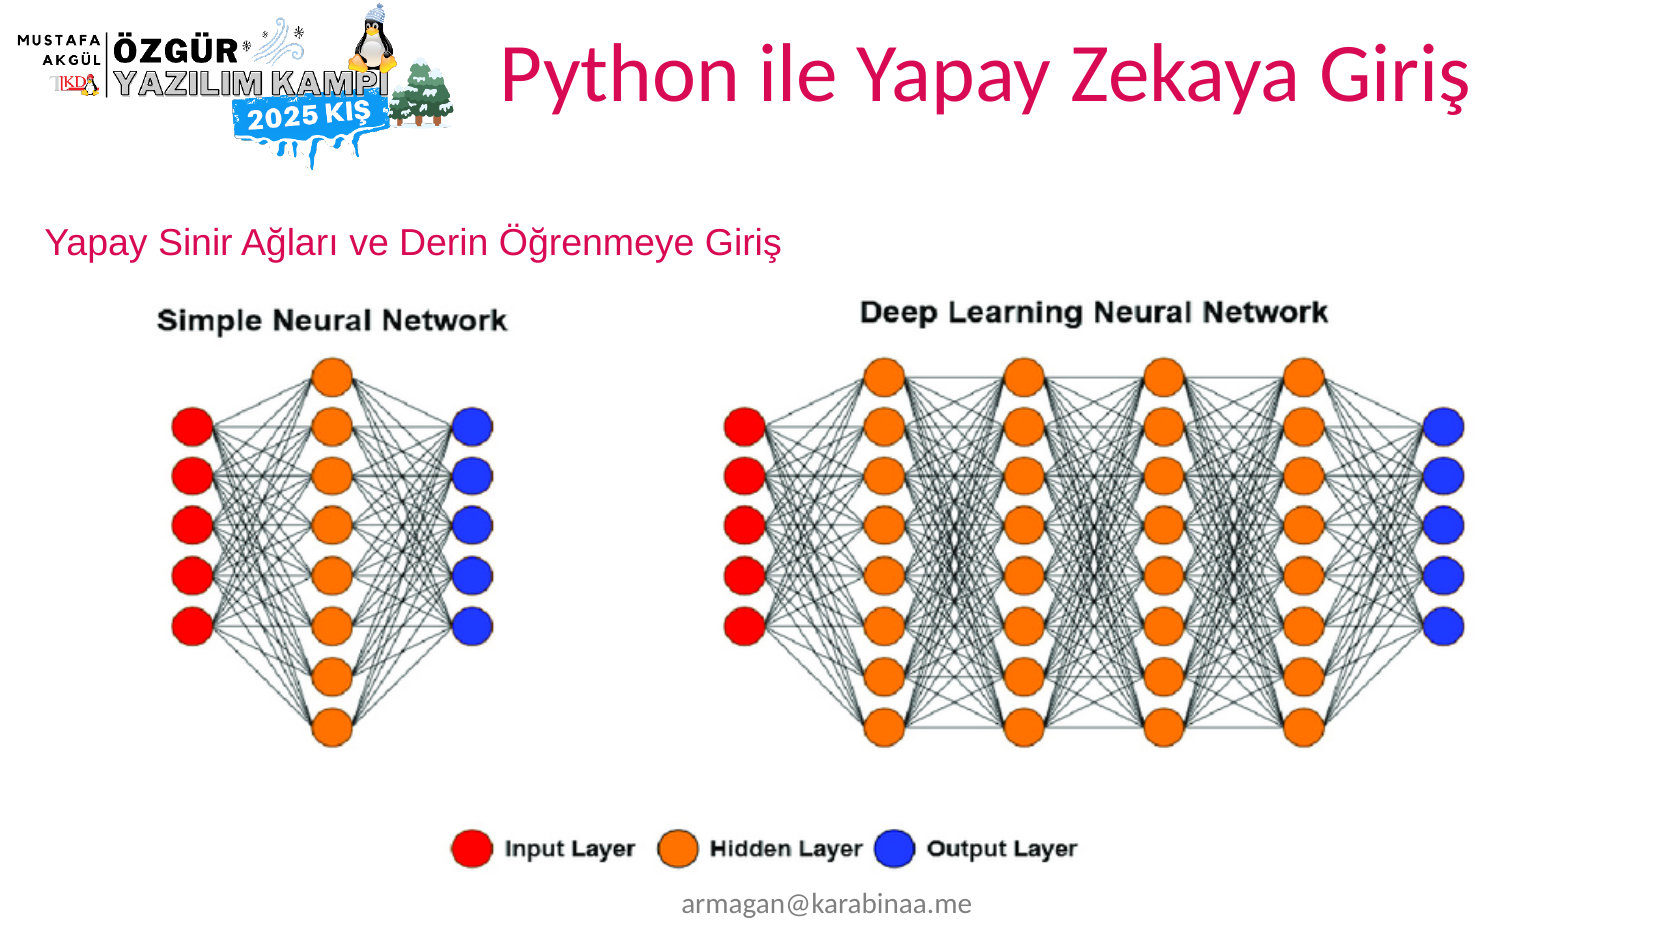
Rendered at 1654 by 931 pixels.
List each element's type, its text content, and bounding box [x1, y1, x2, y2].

text_box Python ile Yapay Zekaya Giriş [484, 10, 1654, 126]
text_box Yapay Sinir Ağları ve Derin Öğrenmeye Giriş [29, 213, 854, 271]
text_box armagan@karabinaa.me [0, 877, 1654, 928]
picture [0, 0, 463, 177]
picture [148, 288, 1477, 878]
